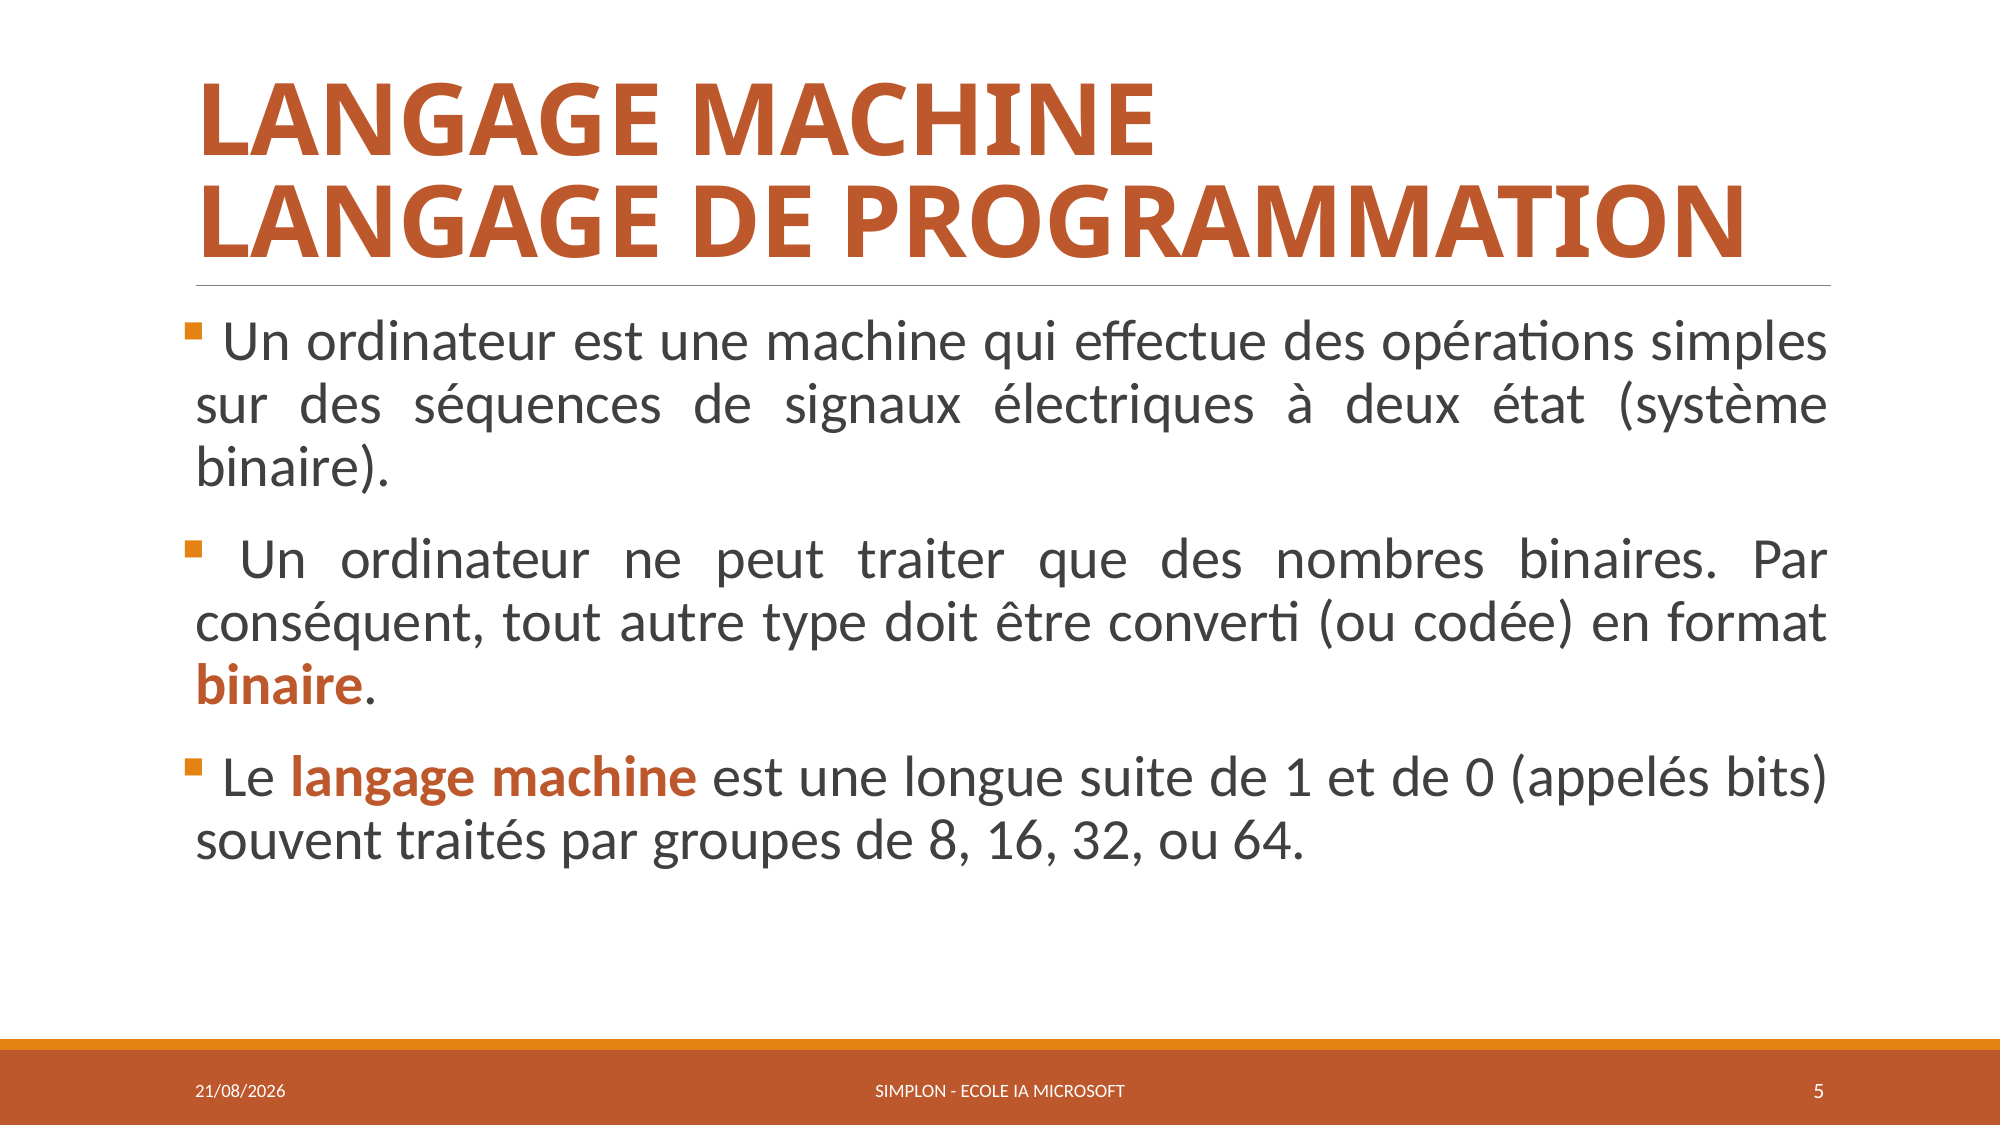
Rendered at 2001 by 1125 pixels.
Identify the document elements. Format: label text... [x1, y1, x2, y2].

slide_number 16/01/2020 [180, 1059, 586, 1120]
footer Simplon - Ecole IA Microsoft [604, 1059, 1396, 1120]
slide_number <numéro> [1624, 1059, 1840, 1120]
title LANGAGE MACHINE LANGAGE DE PROGRAMMATION [180, 47, 1830, 285]
list Un ordinateur est une machine qui effectue des opérations simples sur des séquences de signaux électriques à deux état (système binaire). Un ordinateur ne peut traiter que des nombres binaires. Par conséquent, tout autre type doit être converti (ou codée) en format binaire. Le langage machine est une longue suite de 1 et de 0 (appelés bits) souvent traités par groupes de 8, 16, 32, ou 64. [180, 302, 1830, 976]
